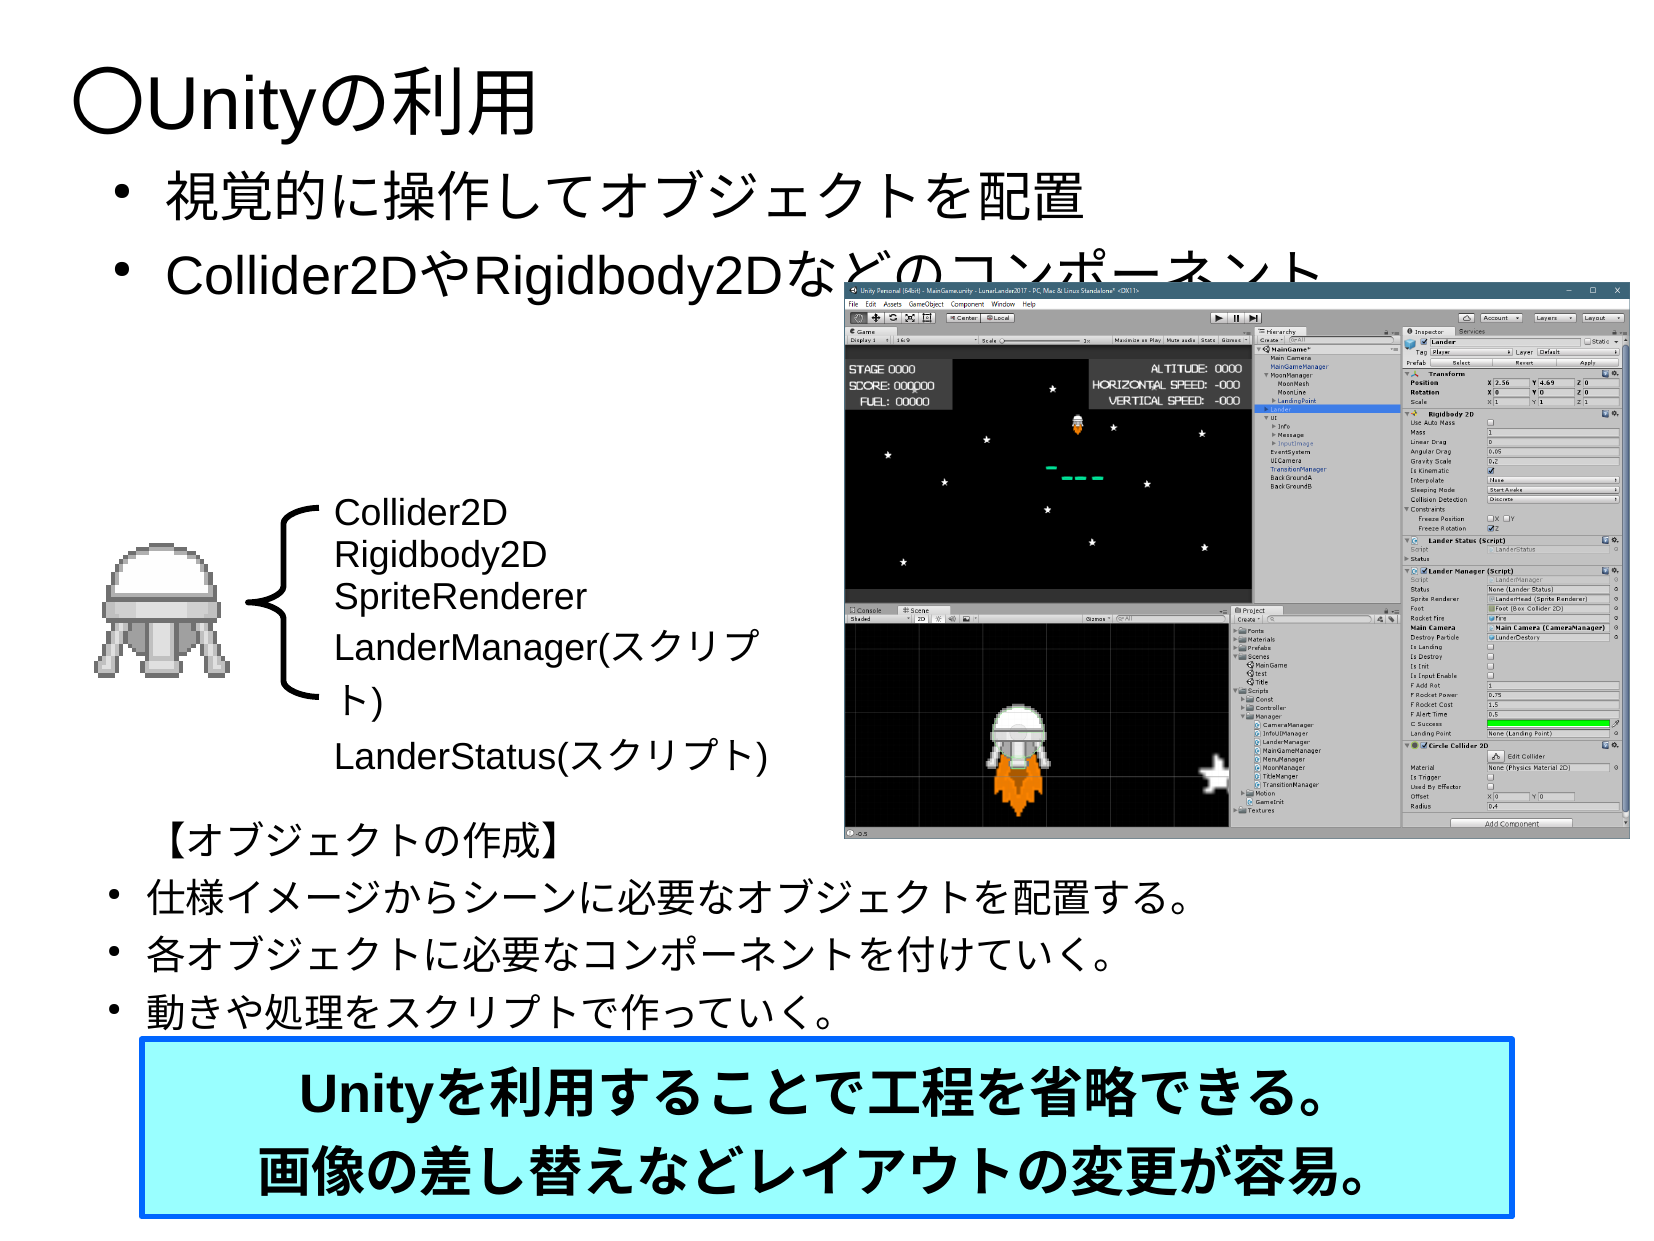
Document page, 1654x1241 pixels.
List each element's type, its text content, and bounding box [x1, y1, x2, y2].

list 視覚的に操作してオブジェクトを配置 Collider2DやRigidbody2Dなどのコンポーネント [94, 153, 1642, 337]
text_box Collider2D Rigidbody2D SpriteRenderer LanderManager(スクリプト) LanderStatus(スクリプト) [318, 483, 792, 709]
list 【オブジェクトの作成】 仕様イメージからシーンに必要なオブジェクトを配置する。 各オブジェクトに必要なコンポーネントを付けていく。 動きや処理をスクリプトで作っていく。 [94, 809, 1642, 1040]
picture [94, 543, 230, 678]
title 〇Unityの利用 [70, 40, 1052, 154]
text_box Unityを利用することで工程を省略できる。 画像の差し替えなどレイアウトの変更が容易。 [141, 1040, 1512, 1217]
picture [844, 282, 1630, 839]
